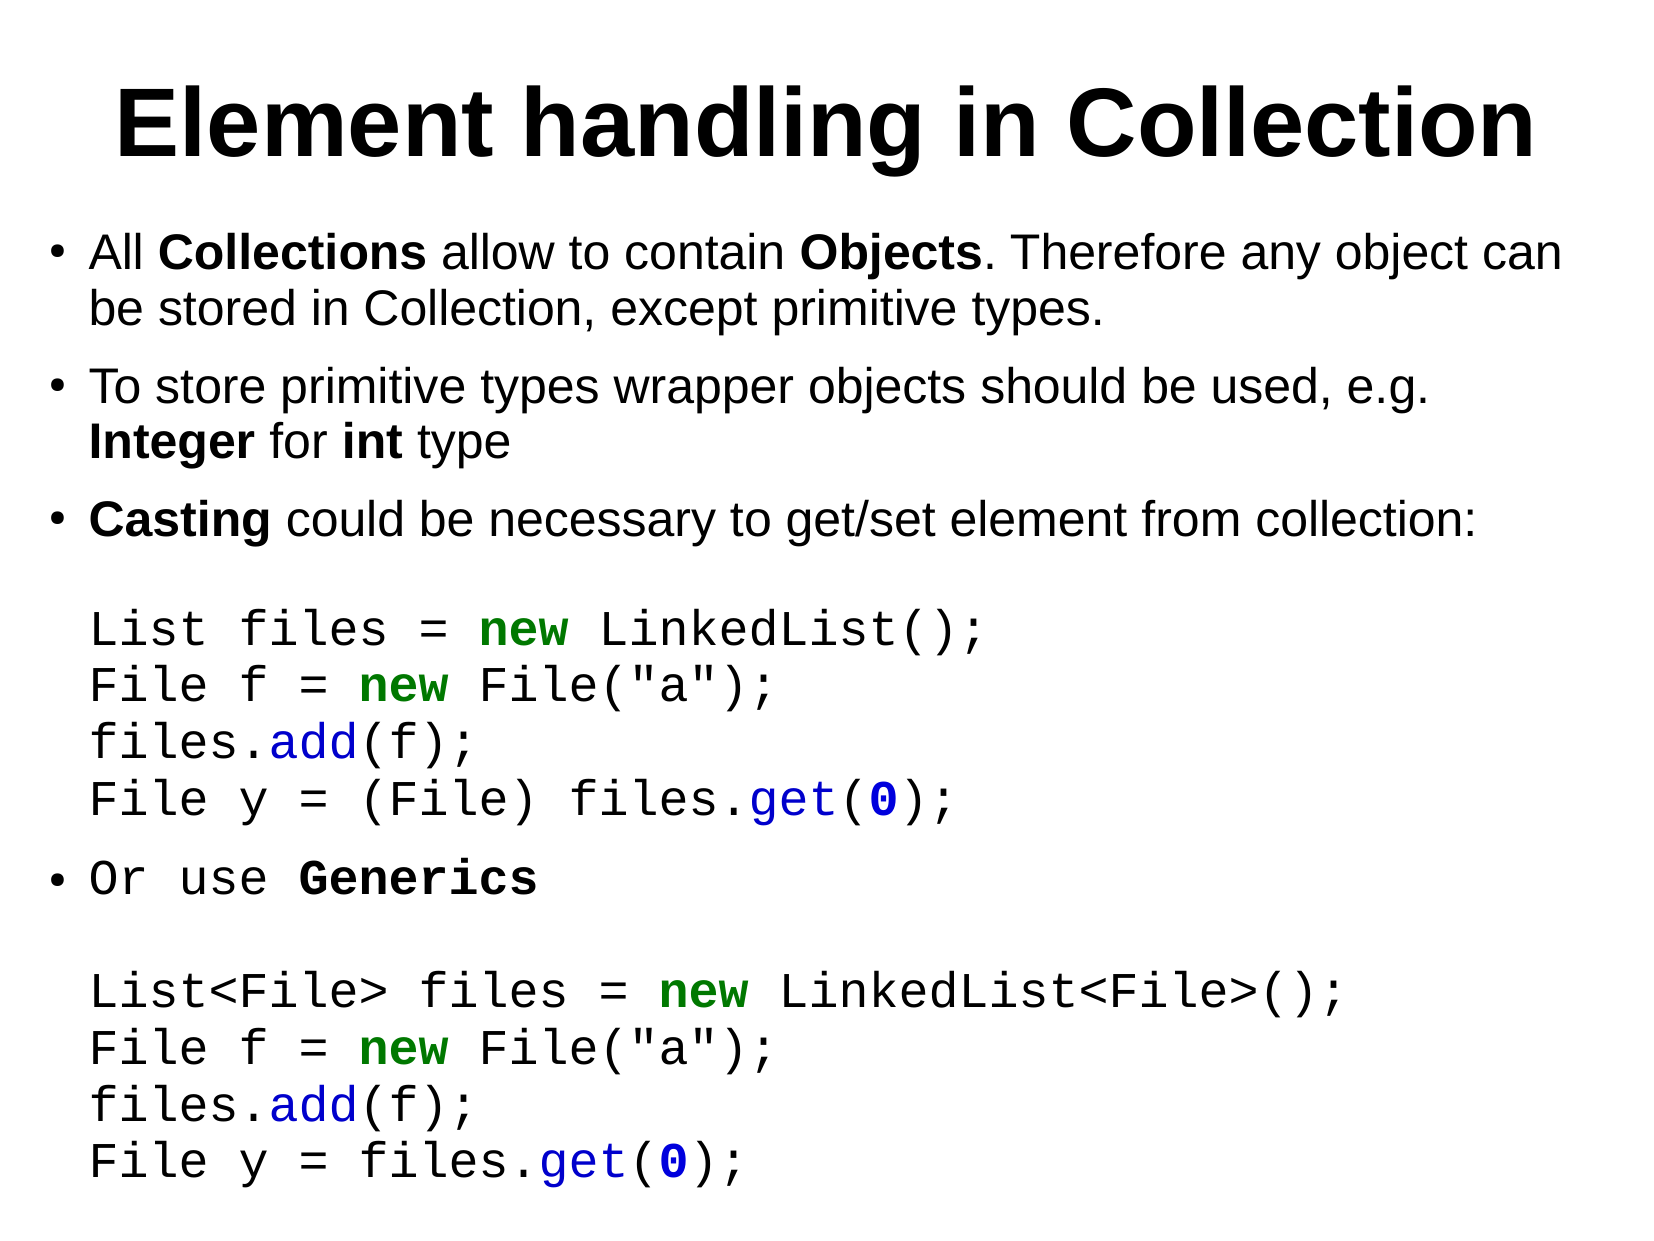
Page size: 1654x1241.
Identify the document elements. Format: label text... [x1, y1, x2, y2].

title Element handling in Collection [82, 49, 1571, 196]
list All Collections allow to contain Objects. Therefore any object can be stored in Collection, except primitive types. To store primitive types wrapper objects should be used, e.g. Integer for int type Casting could be necessary to get/set element from collection: List files = new LinkedList(); File f = new File("a"); files.add(f); File y = (File) files.get(0); Or use Generics List<File> files = new LinkedList<File>(); File f = new File("a"); files.add(f); File y = files.get(0); [35, 224, 1607, 1193]
